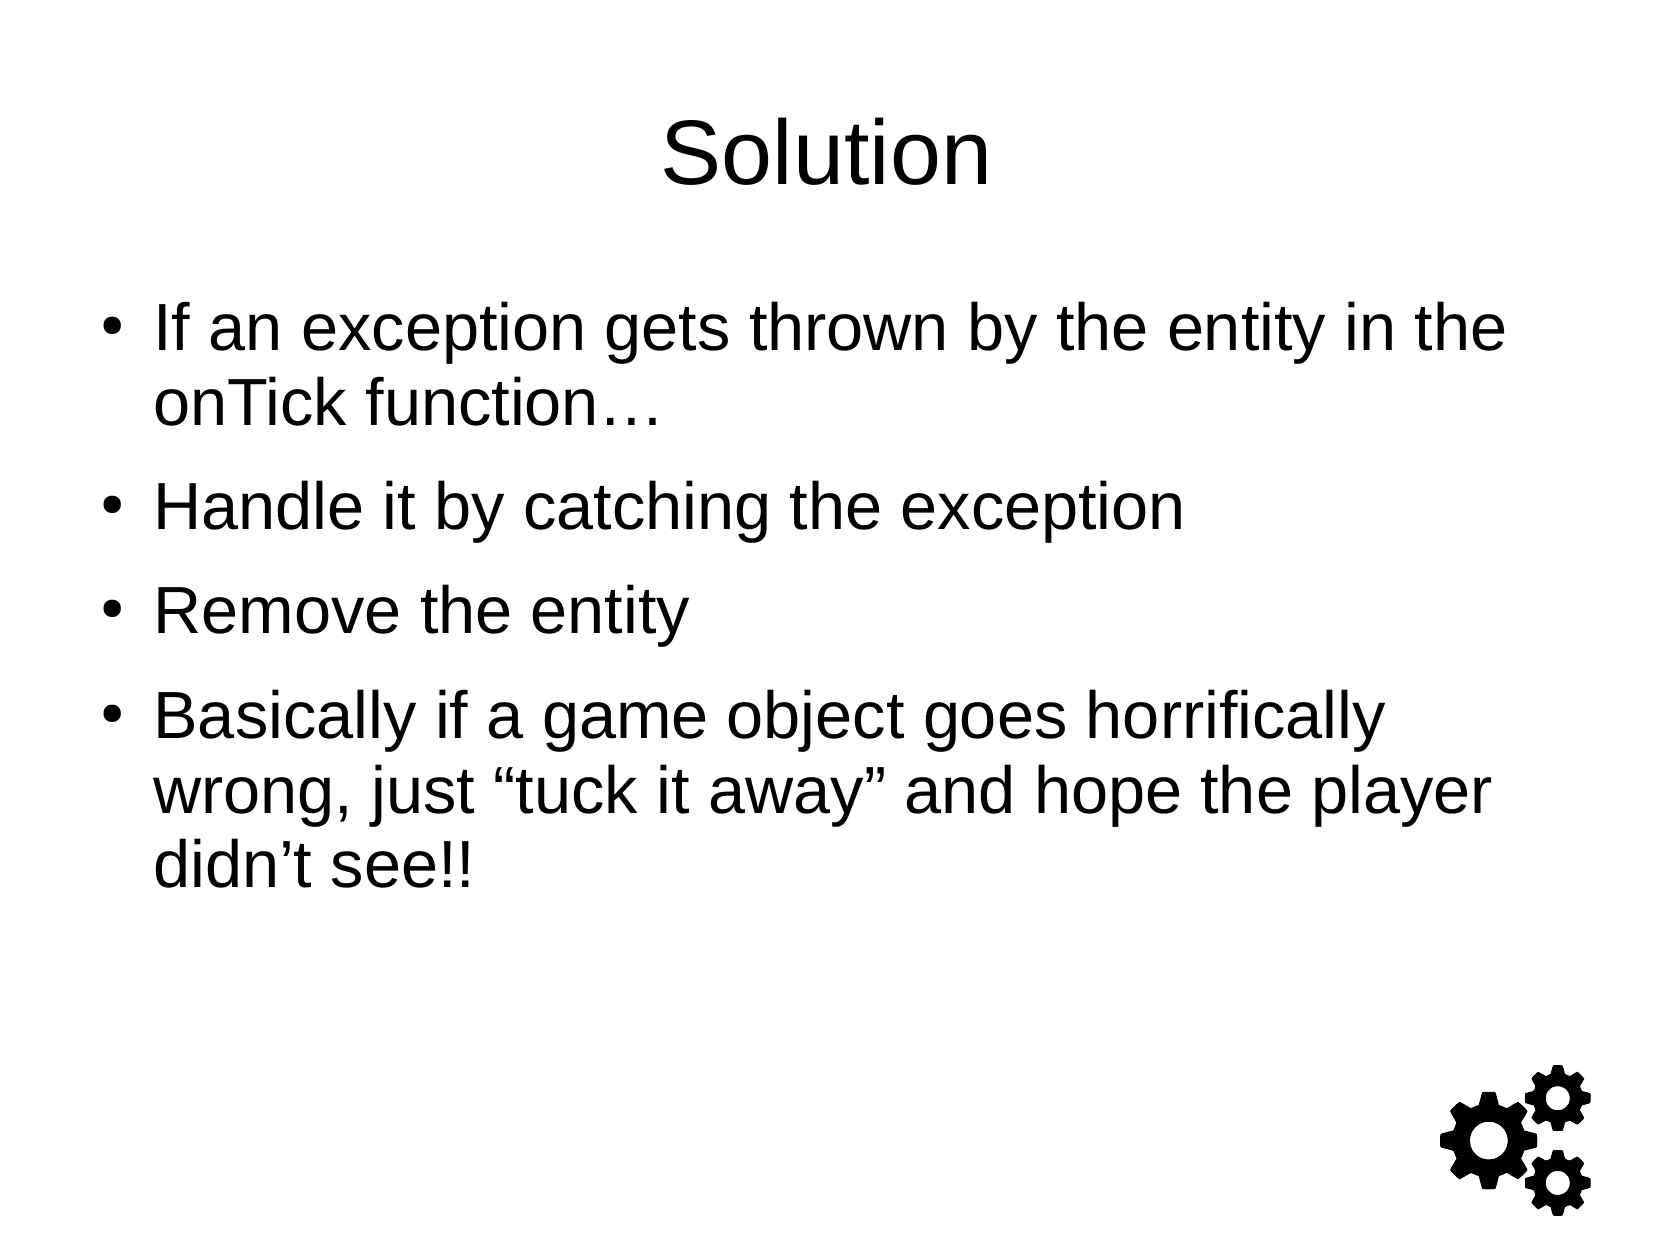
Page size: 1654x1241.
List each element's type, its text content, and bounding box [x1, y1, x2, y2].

title Solution [82, 49, 1571, 257]
list If an exception gets thrown by the entity in the onTick function… Handle it by catching the exception Remove the entity Basically if a game object goes horrifically wrong, just “tuck it away” and hope the player didn’t see!! [82, 290, 1571, 1010]
picture [1440, 1065, 1591, 1216]
